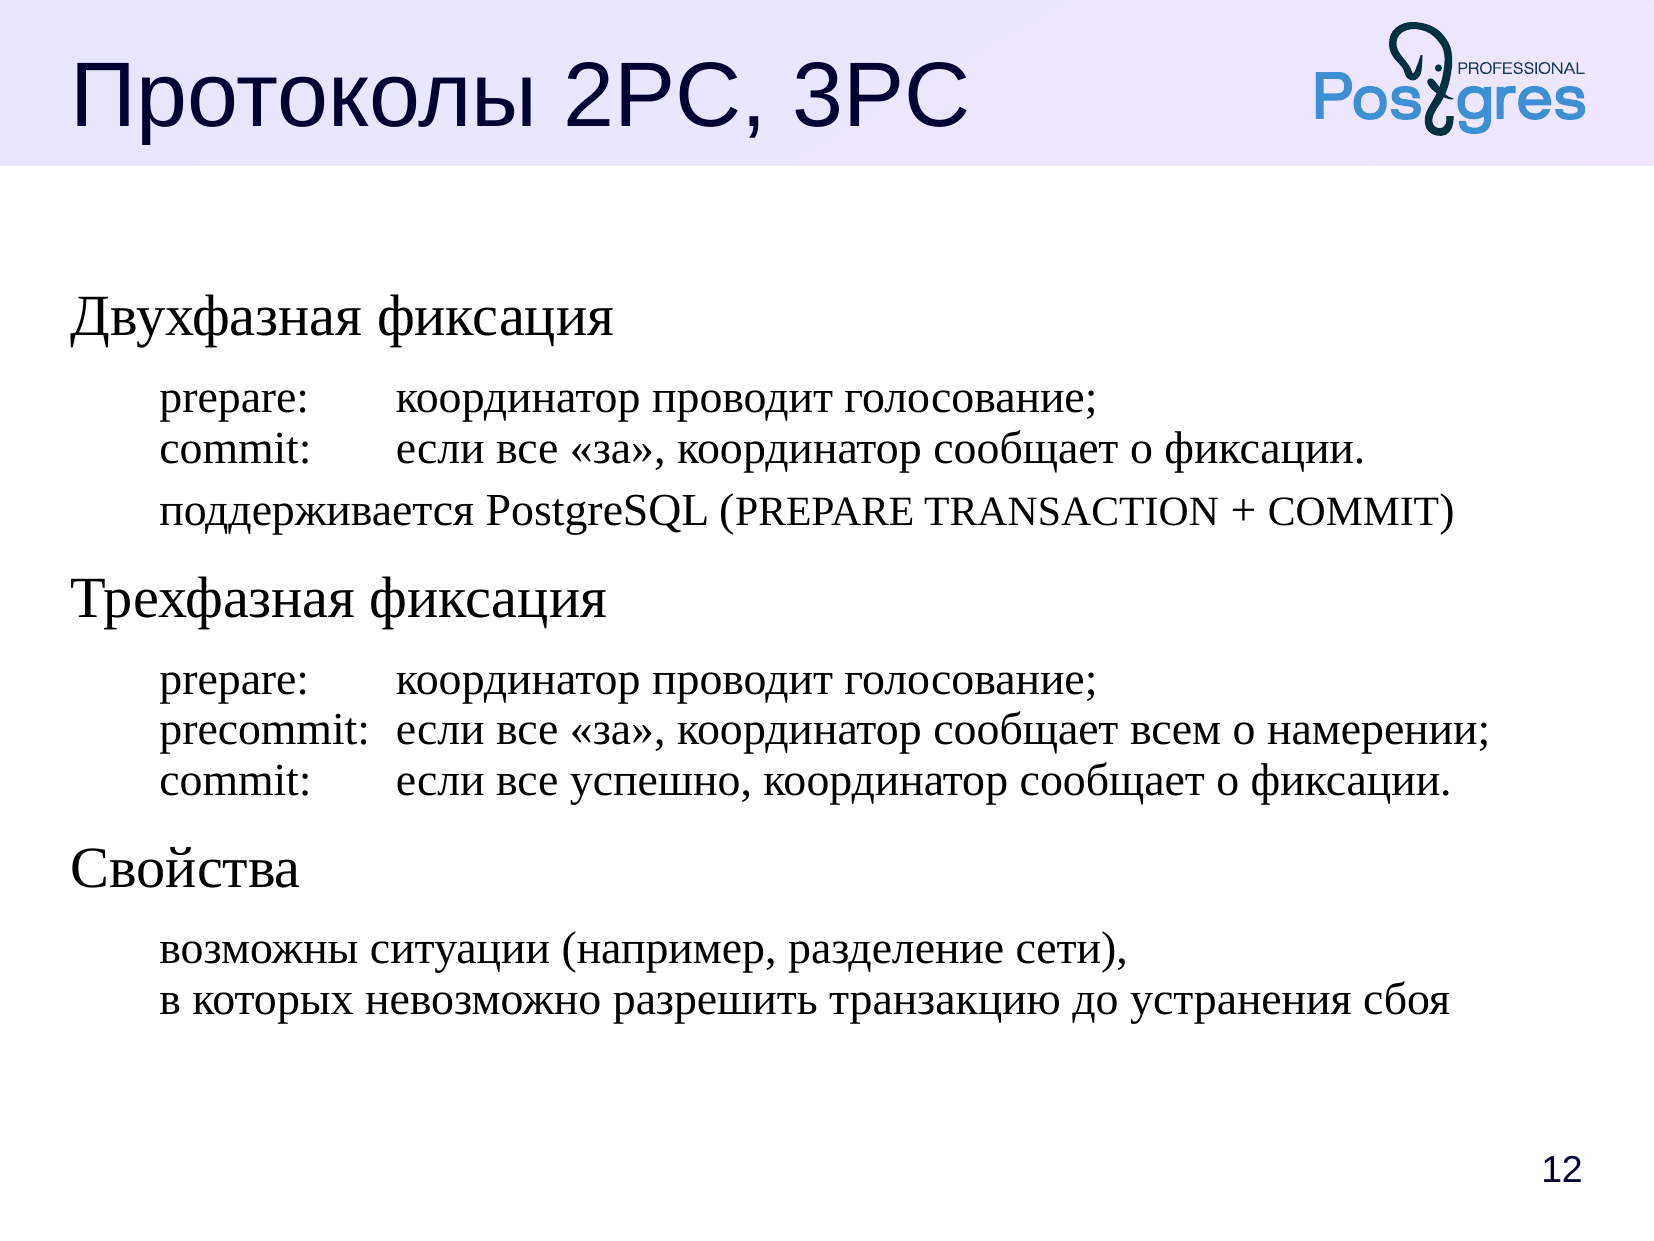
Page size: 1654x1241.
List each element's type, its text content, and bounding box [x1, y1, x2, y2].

list Двухфазная фиксация prepare: координатор проводит голосование; commit: если все «за», координатор сообщает о фиксации. поддерживается PostgreSQL (PREPARE TRANSACTION + COMMIT) Трехфазная фиксация prepare: координатор проводит голосование; precommit: если все «за», координатор сообщает всем о намерении; commit: если все успешно, координатор сообщает о фиксации. Свойства возможны ситуации (например, разделение сети), в которых невозможно разрешить транзакцию до устранения сбоя [70, 283, 1583, 1141]
title Протоколы 2PC, 3PC [70, 43, 1241, 147]
